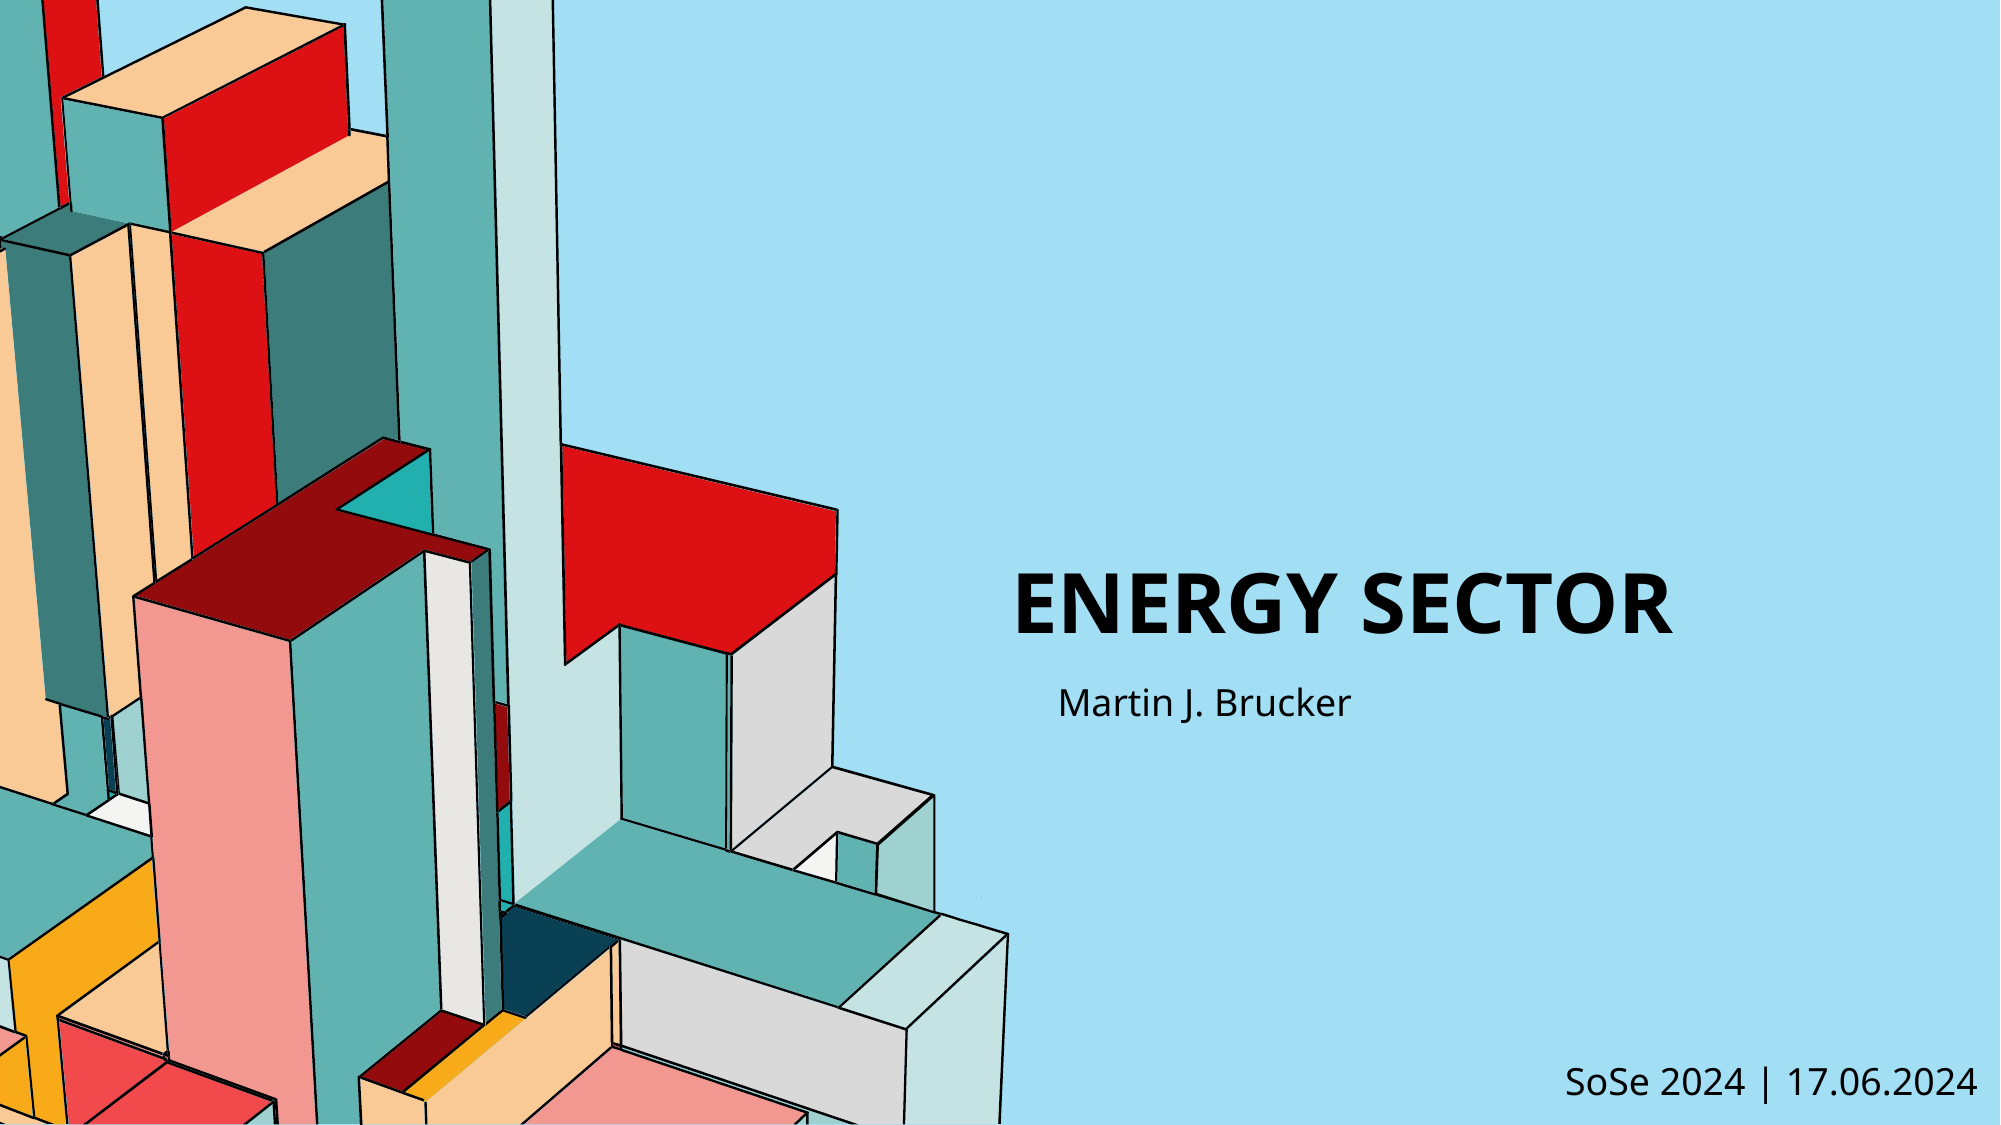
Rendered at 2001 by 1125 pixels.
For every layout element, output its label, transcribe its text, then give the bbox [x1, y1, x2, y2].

title Energy Sector [996, 157, 1853, 659]
text_box Martin J. Brucker [1042, 671, 1396, 733]
text_box SoSe 2024 | 17.06.2024 [1550, 1050, 2000, 1111]
